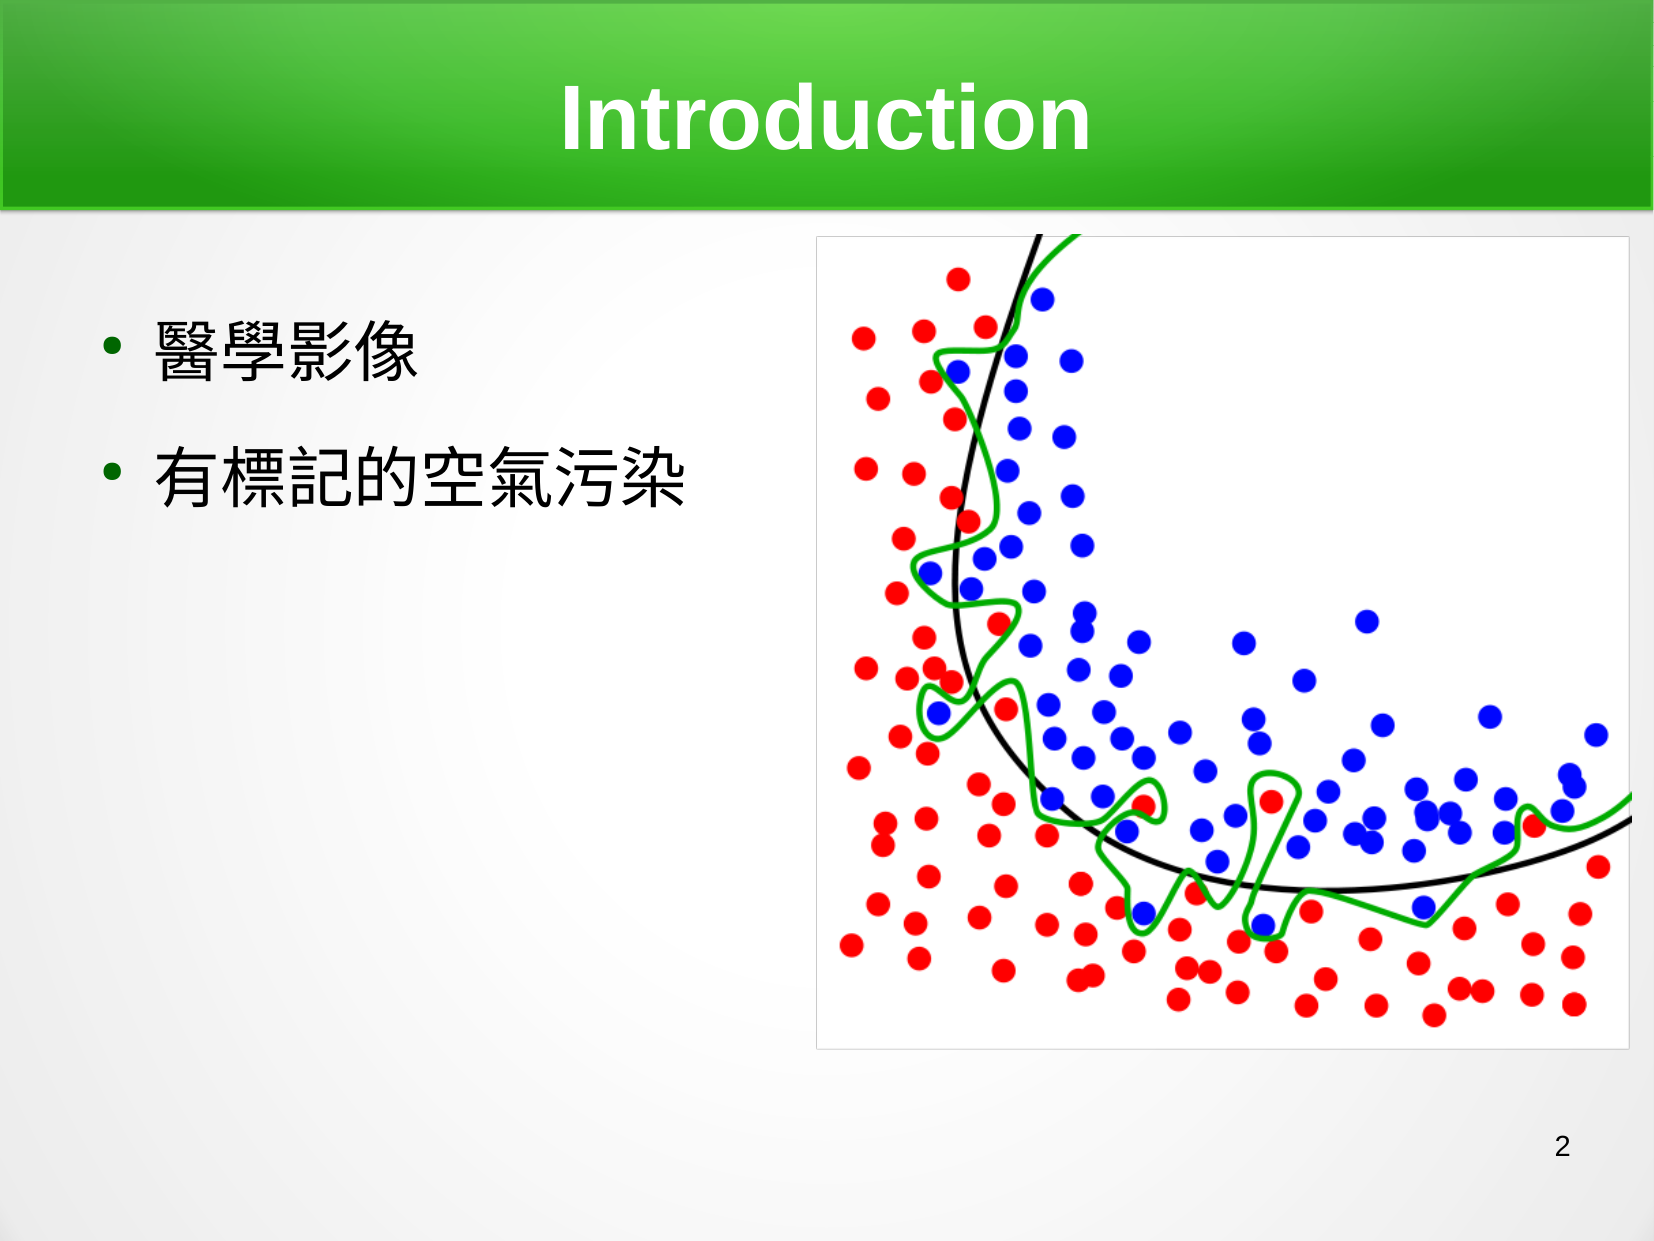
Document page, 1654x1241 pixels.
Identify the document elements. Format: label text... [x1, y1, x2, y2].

title Introduction [82, 47, 1571, 189]
list 醫學影像 有標記的空氣污染 [82, 299, 814, 1019]
picture [814, 234, 1632, 1052]
